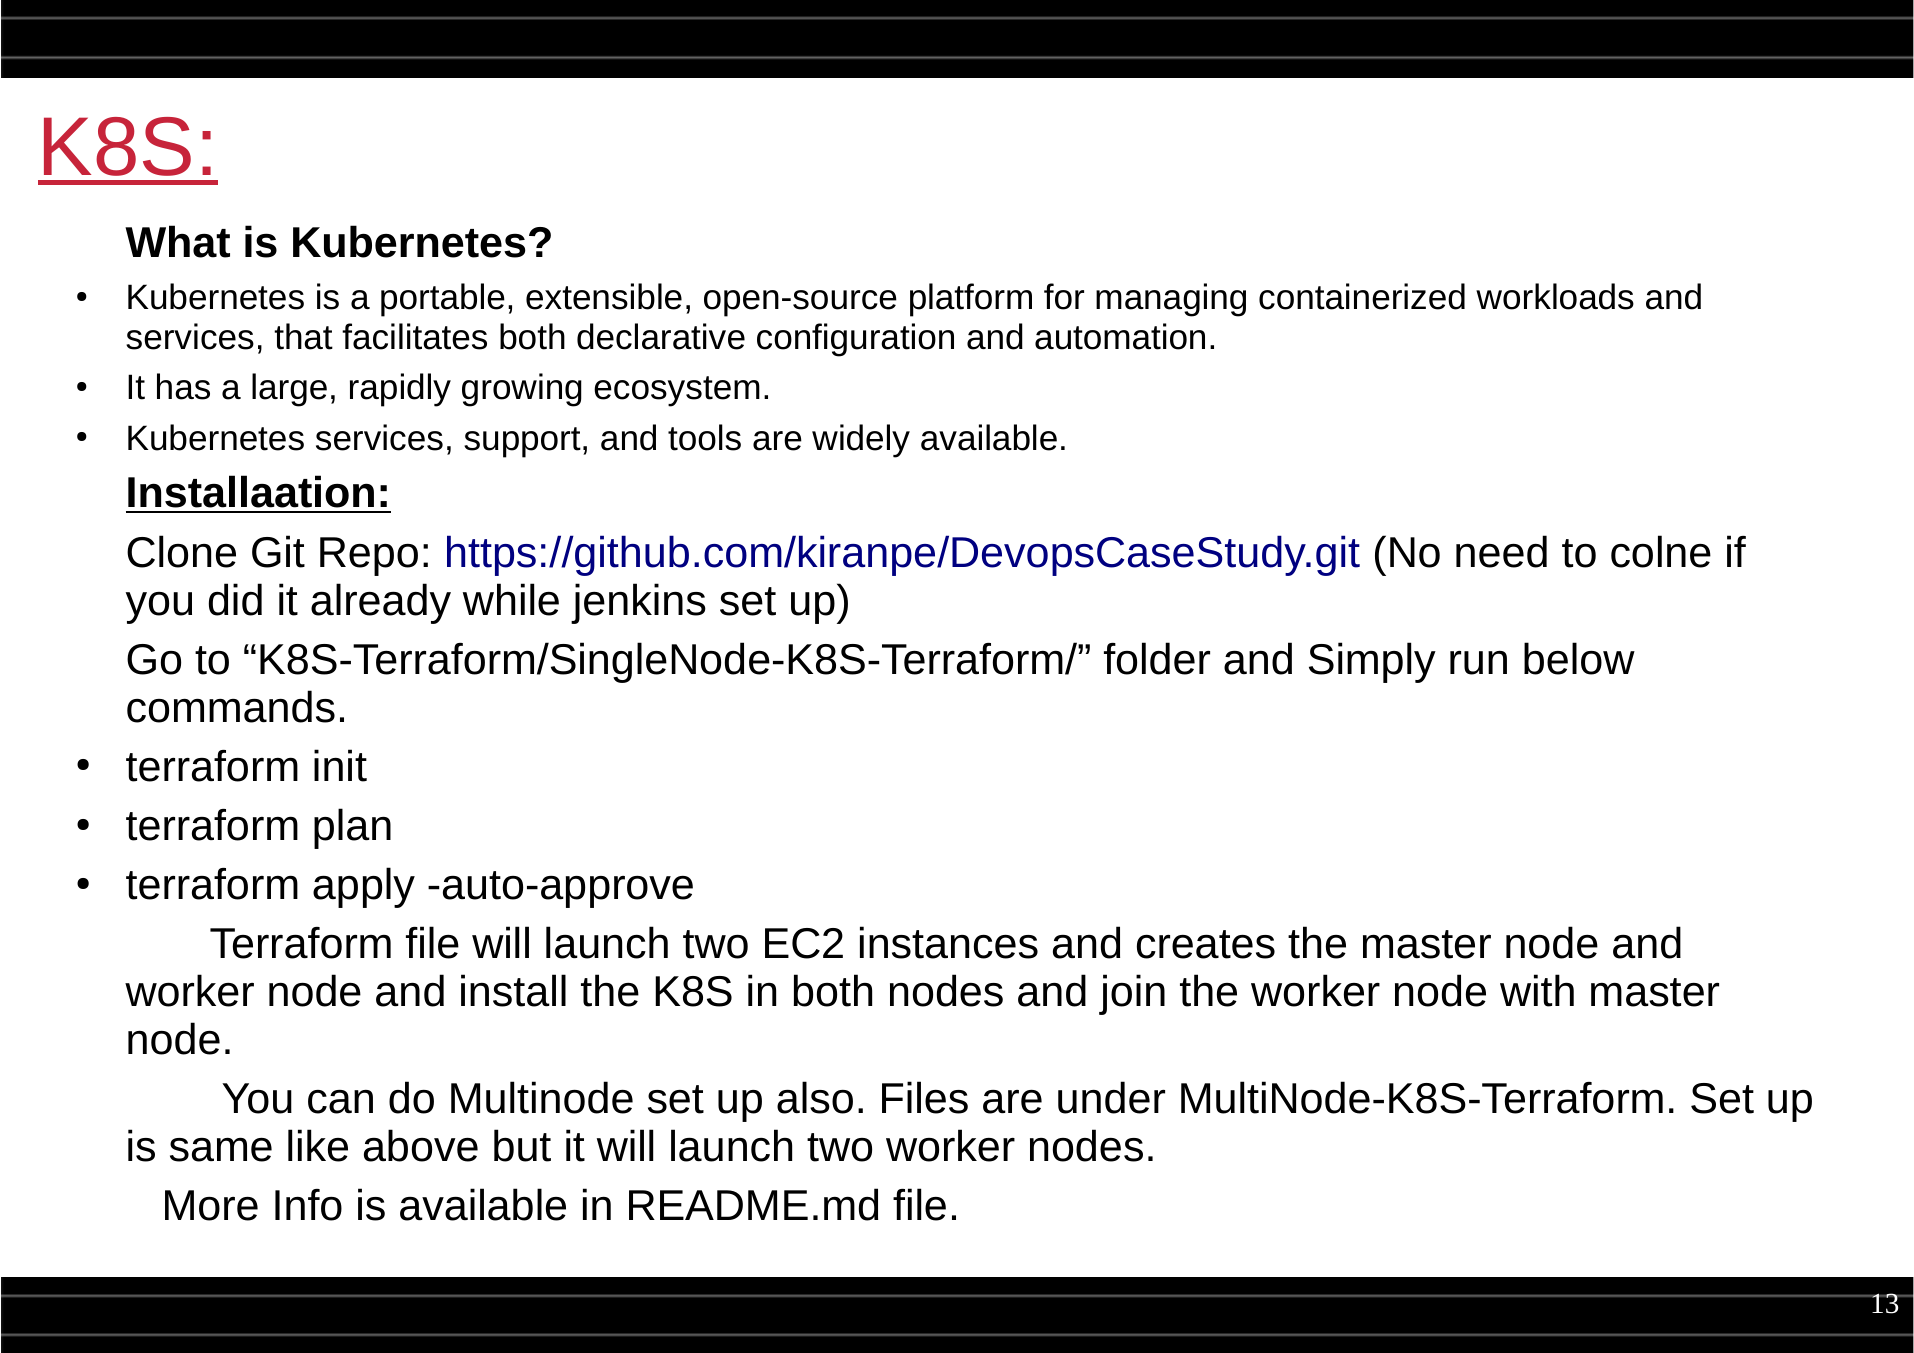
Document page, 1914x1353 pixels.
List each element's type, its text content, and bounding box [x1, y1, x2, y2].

picture [1, 1277, 1914, 1353]
picture [1, 0, 1914, 78]
title K8S: [37, 81, 650, 213]
list What is Kubernetes? Kubernetes is a portable, extensible, open-source platform for managing containerized workloads and services, that facilitates both declarative configuration and automation. It has a large, rapidly growing ecosystem. Kubernetes services, support, and tools are widely available. Installaation: Clone Git Repo: https://github.com/kiranpe/DevopsCaseStudy.git (No need to colne if you did it already while jenkins set up) Go to “K8S-Terraform/SingleNode-K8S-Terraform/” folder and Simply run below commands. terraform init terraform plan terraform apply -auto-approve Terraform file will launch two EC2 instances and creates the master node and worker node and install the K8S in both nodes and join the worker node with master node. You can do Multinode set up also. Files are under MultiNode-K8S-Terraform. Set up is same like above but it will launch two worker nodes. More Info is available in README.md file. [59, 218, 1818, 1235]
